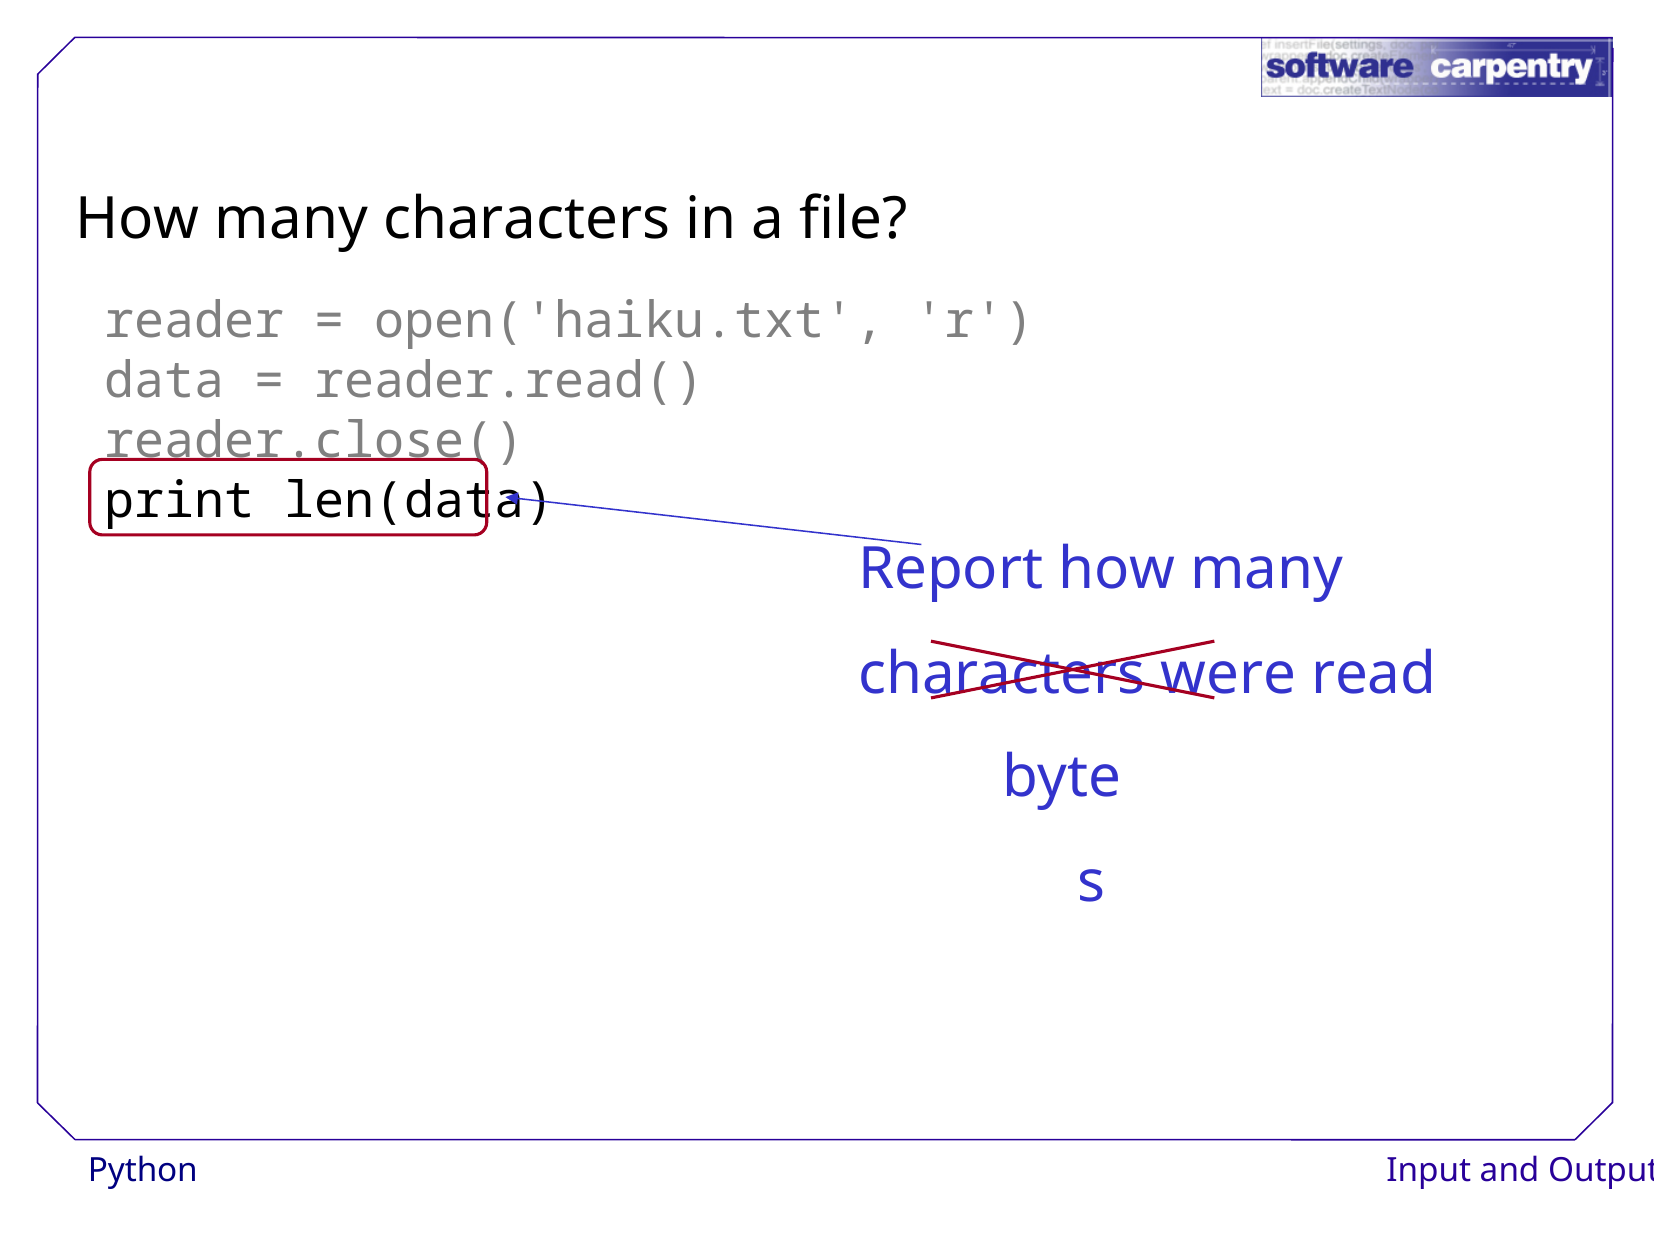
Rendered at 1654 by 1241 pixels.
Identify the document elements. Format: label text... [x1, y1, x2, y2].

text_box bytes [987, 695, 1158, 921]
text_box How many characters in a file? [60, 138, 1073, 259]
text_box reader = open('haiku.txt', 'r') data = reader.read() reader.close() print len(data) [89, 279, 1512, 621]
text_box reader = open('haiku.txt', 'r') data = reader.read() reader.close() print len(data) [92, 461, 485, 533]
text_box Report how many characters were read [843, 487, 1617, 714]
picture [1261, 39, 1613, 97]
